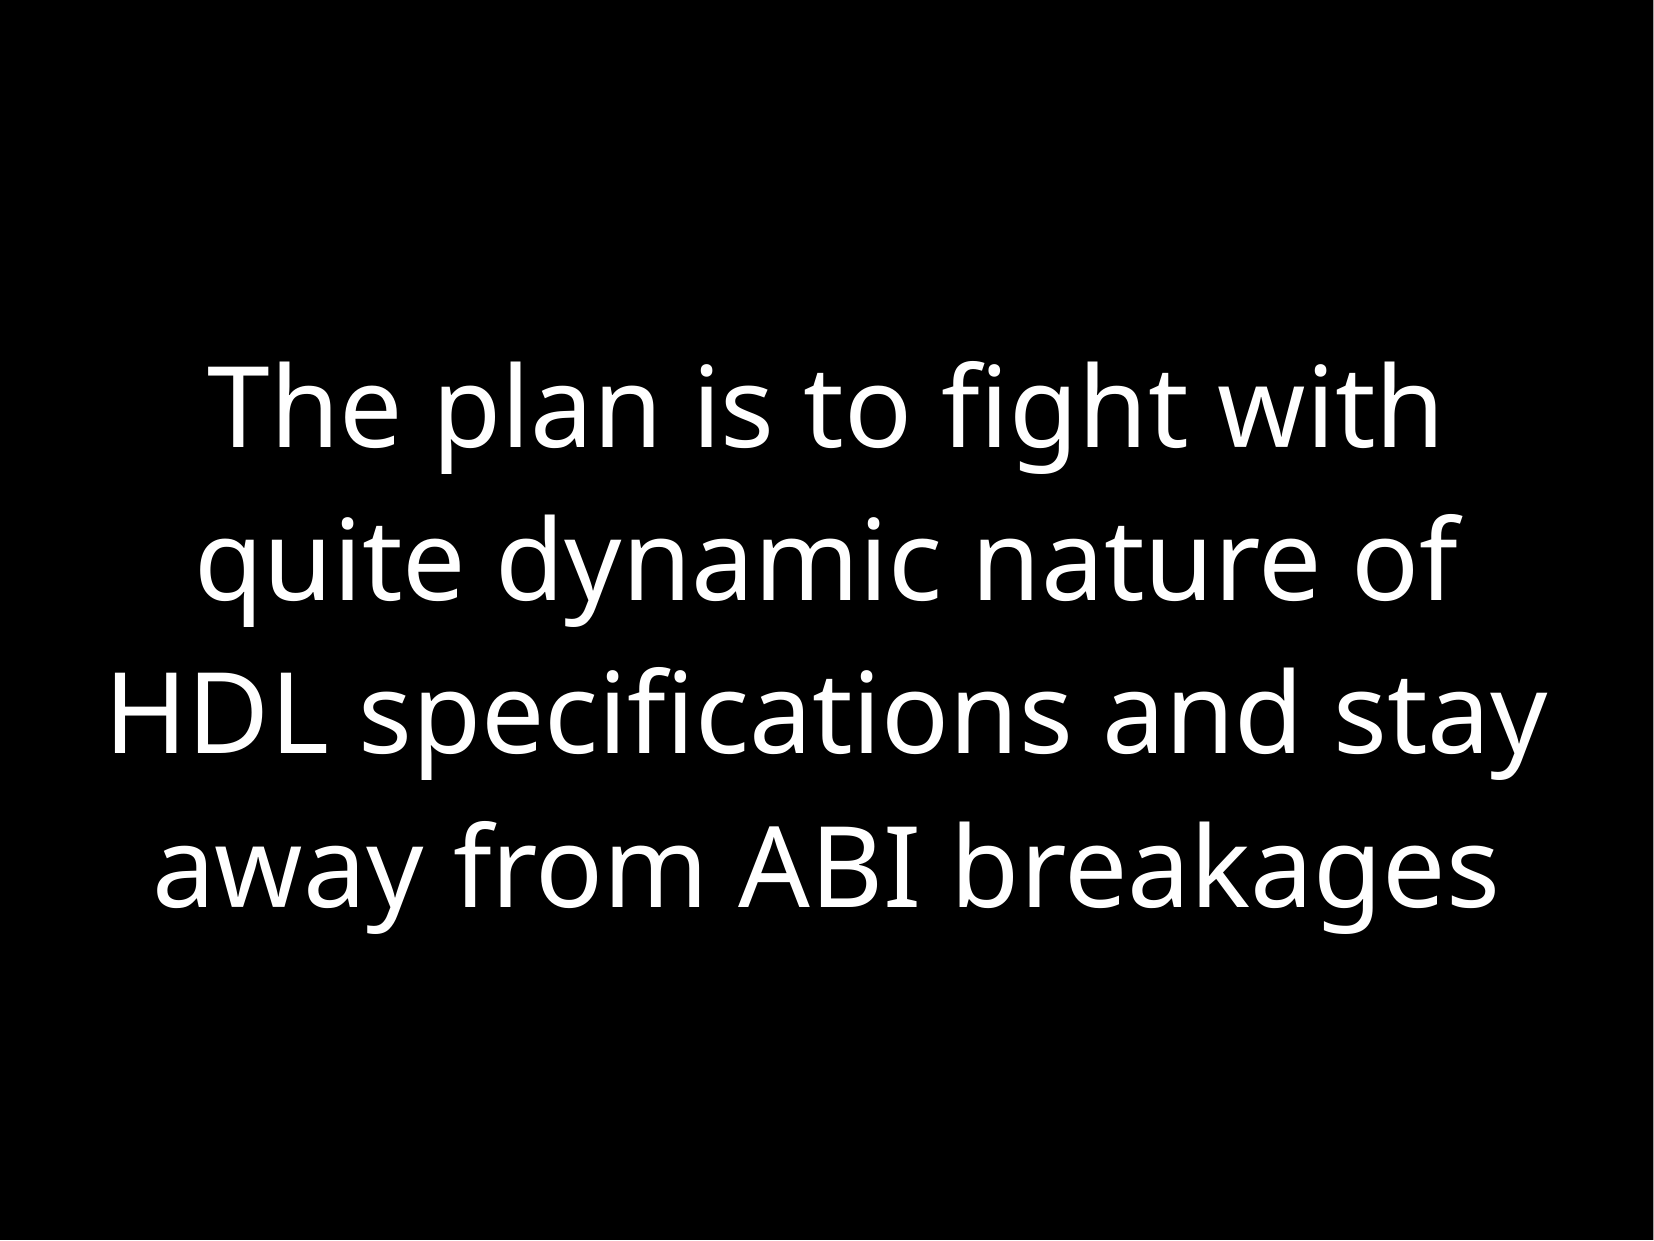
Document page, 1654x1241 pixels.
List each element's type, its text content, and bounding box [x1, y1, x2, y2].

title The plan is to fight with quite dynamic nature of HDL specifications and stay away from ABI breakages [82, 56, 1571, 1211]
